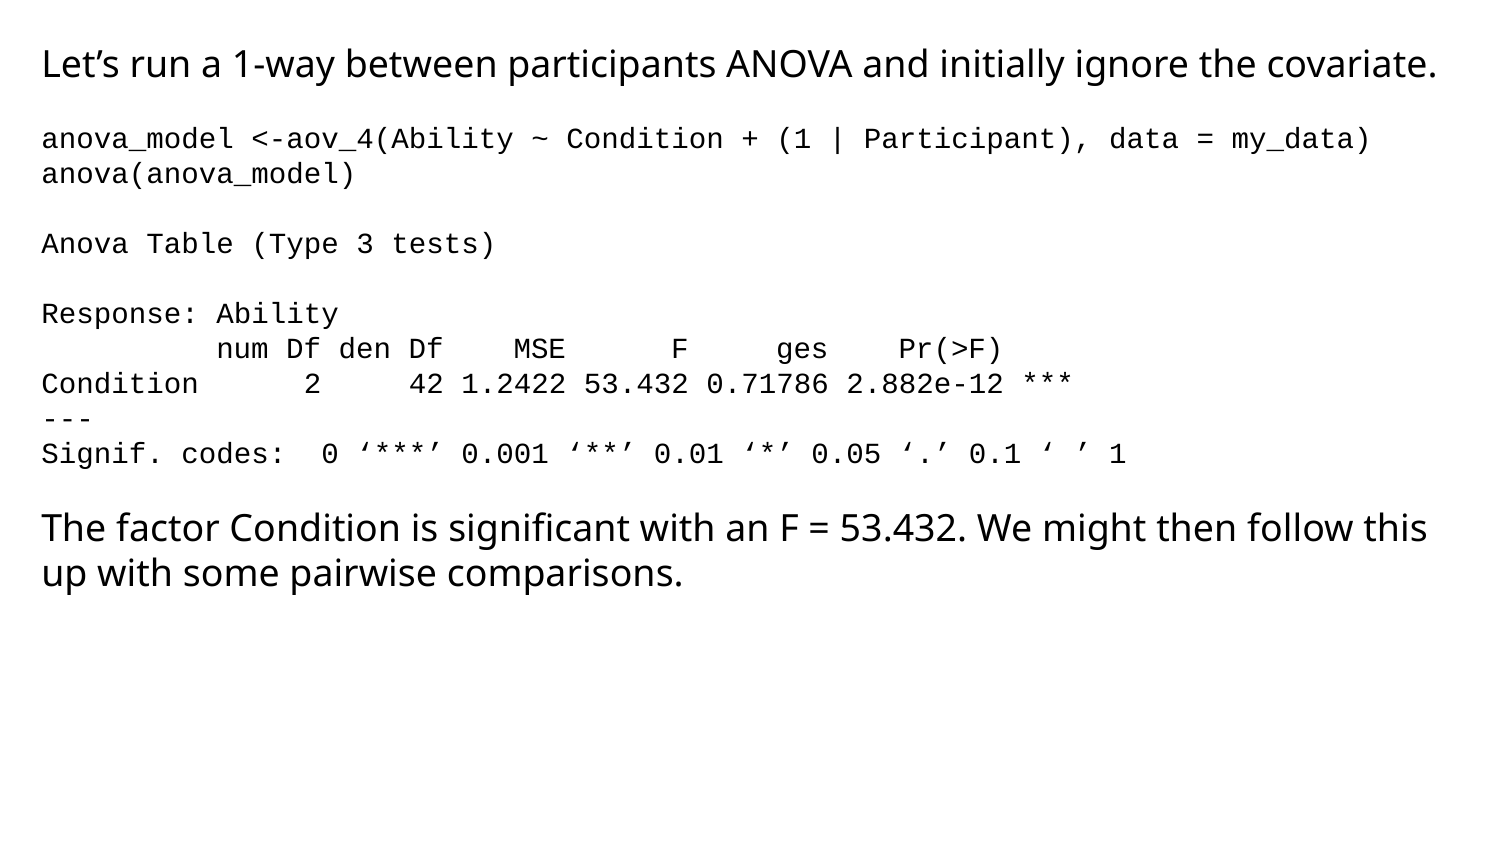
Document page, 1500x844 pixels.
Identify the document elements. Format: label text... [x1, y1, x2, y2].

text_box Let’s run a 1-way between participants ANOVA and initially ignore the covariate. anova_model <-aov_4(Ability ~ Condition + (1 | Participant), data = my_data) anova(anova_model) Anova Table (Type 3 tests) Response: Ability num Df den Df MSE F ges Pr(>F) Condition 2 42 1.2422 53.432 0.71786 2.882e-12 *** --- Signif. codes: 0 ‘***’ 0.001 ‘**’ 0.01 ‘*’ 0.05 ‘.’ 0.1 ‘ ’ 1 The factor Condition is significant with an F = 53.432. We might then follow this up with some pairwise comparisons. [26, 24, 1477, 811]
